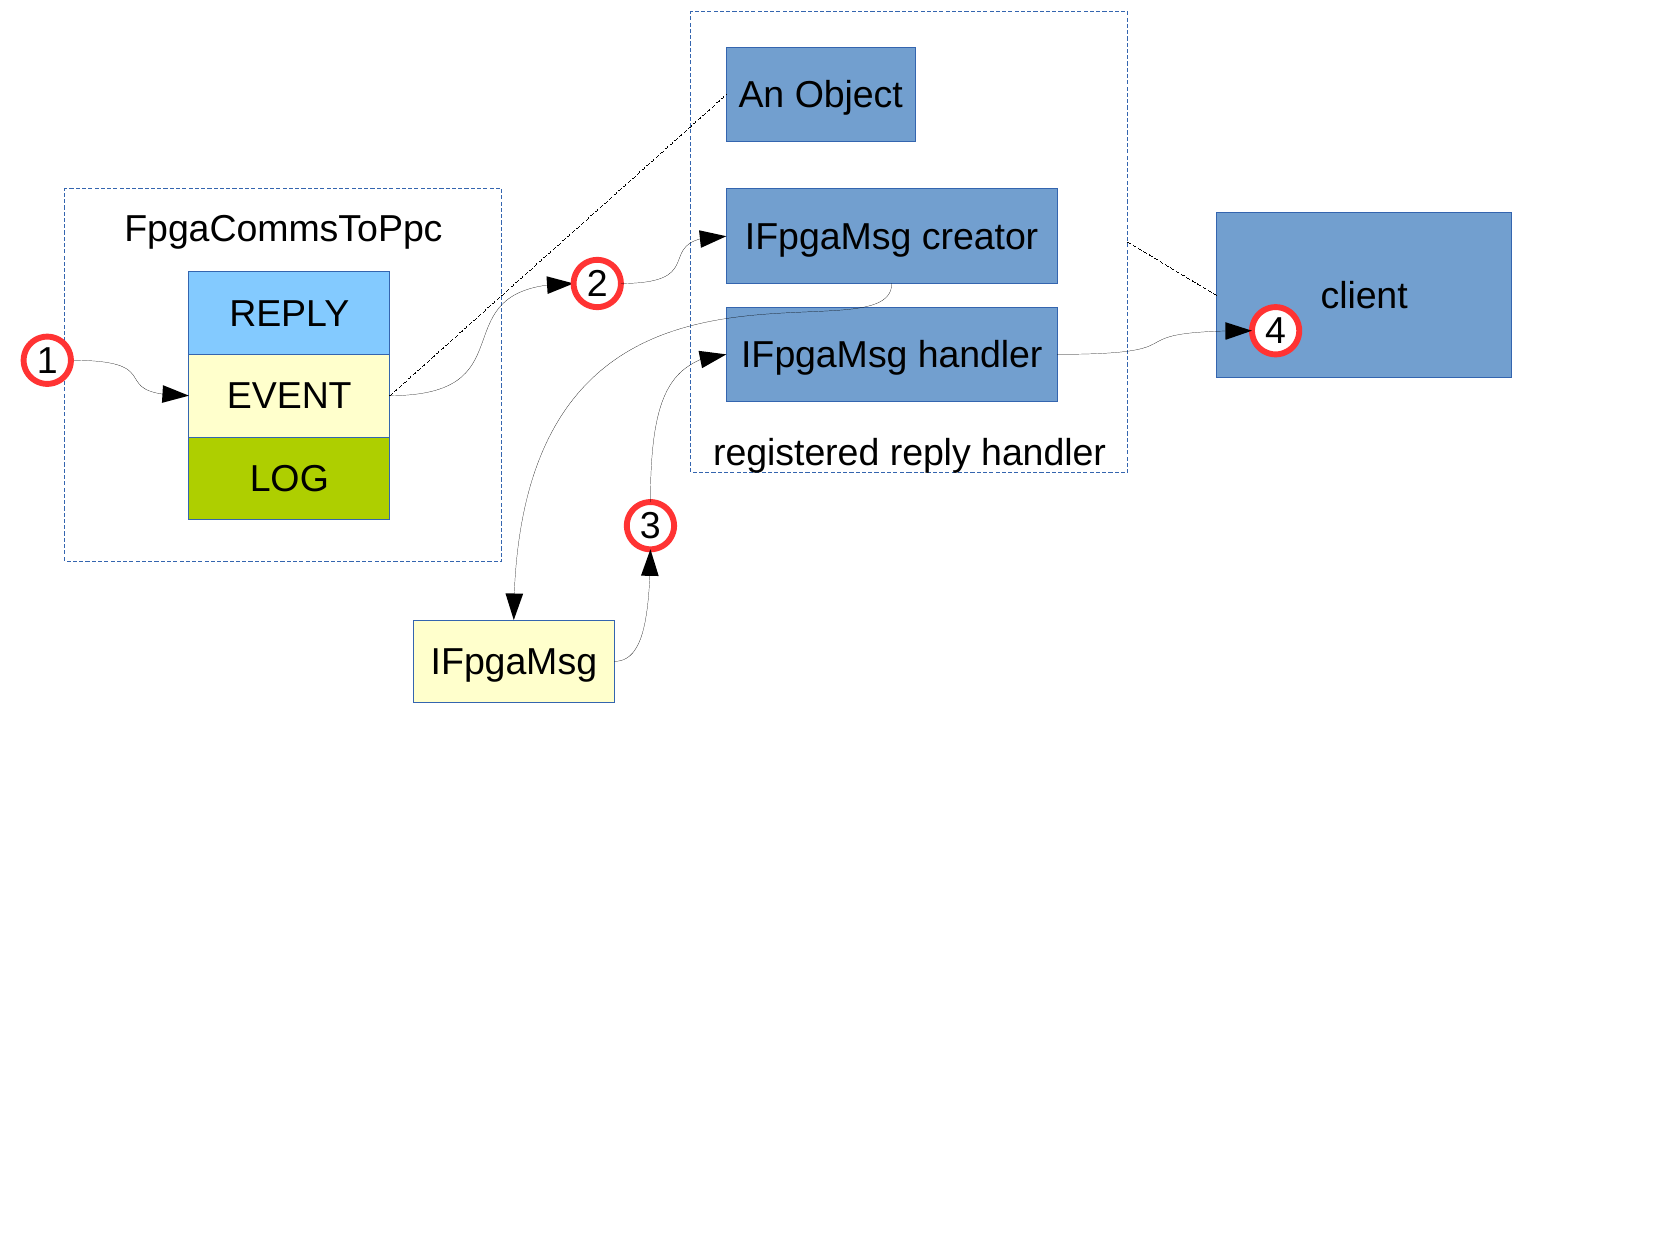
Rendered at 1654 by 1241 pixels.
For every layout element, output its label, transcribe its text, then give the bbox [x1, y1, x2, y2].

text_box 1 [23, 336, 71, 384]
text_box 4 [1252, 307, 1300, 355]
text_box registered reply handler [690, 11, 1128, 473]
text_box client [1216, 212, 1512, 378]
text_box FpgaCommsToPpc [64, 188, 502, 562]
text_box IFpgaMsg [413, 620, 615, 703]
text_box 3 [626, 502, 675, 550]
text_box 2 [573, 259, 621, 308]
